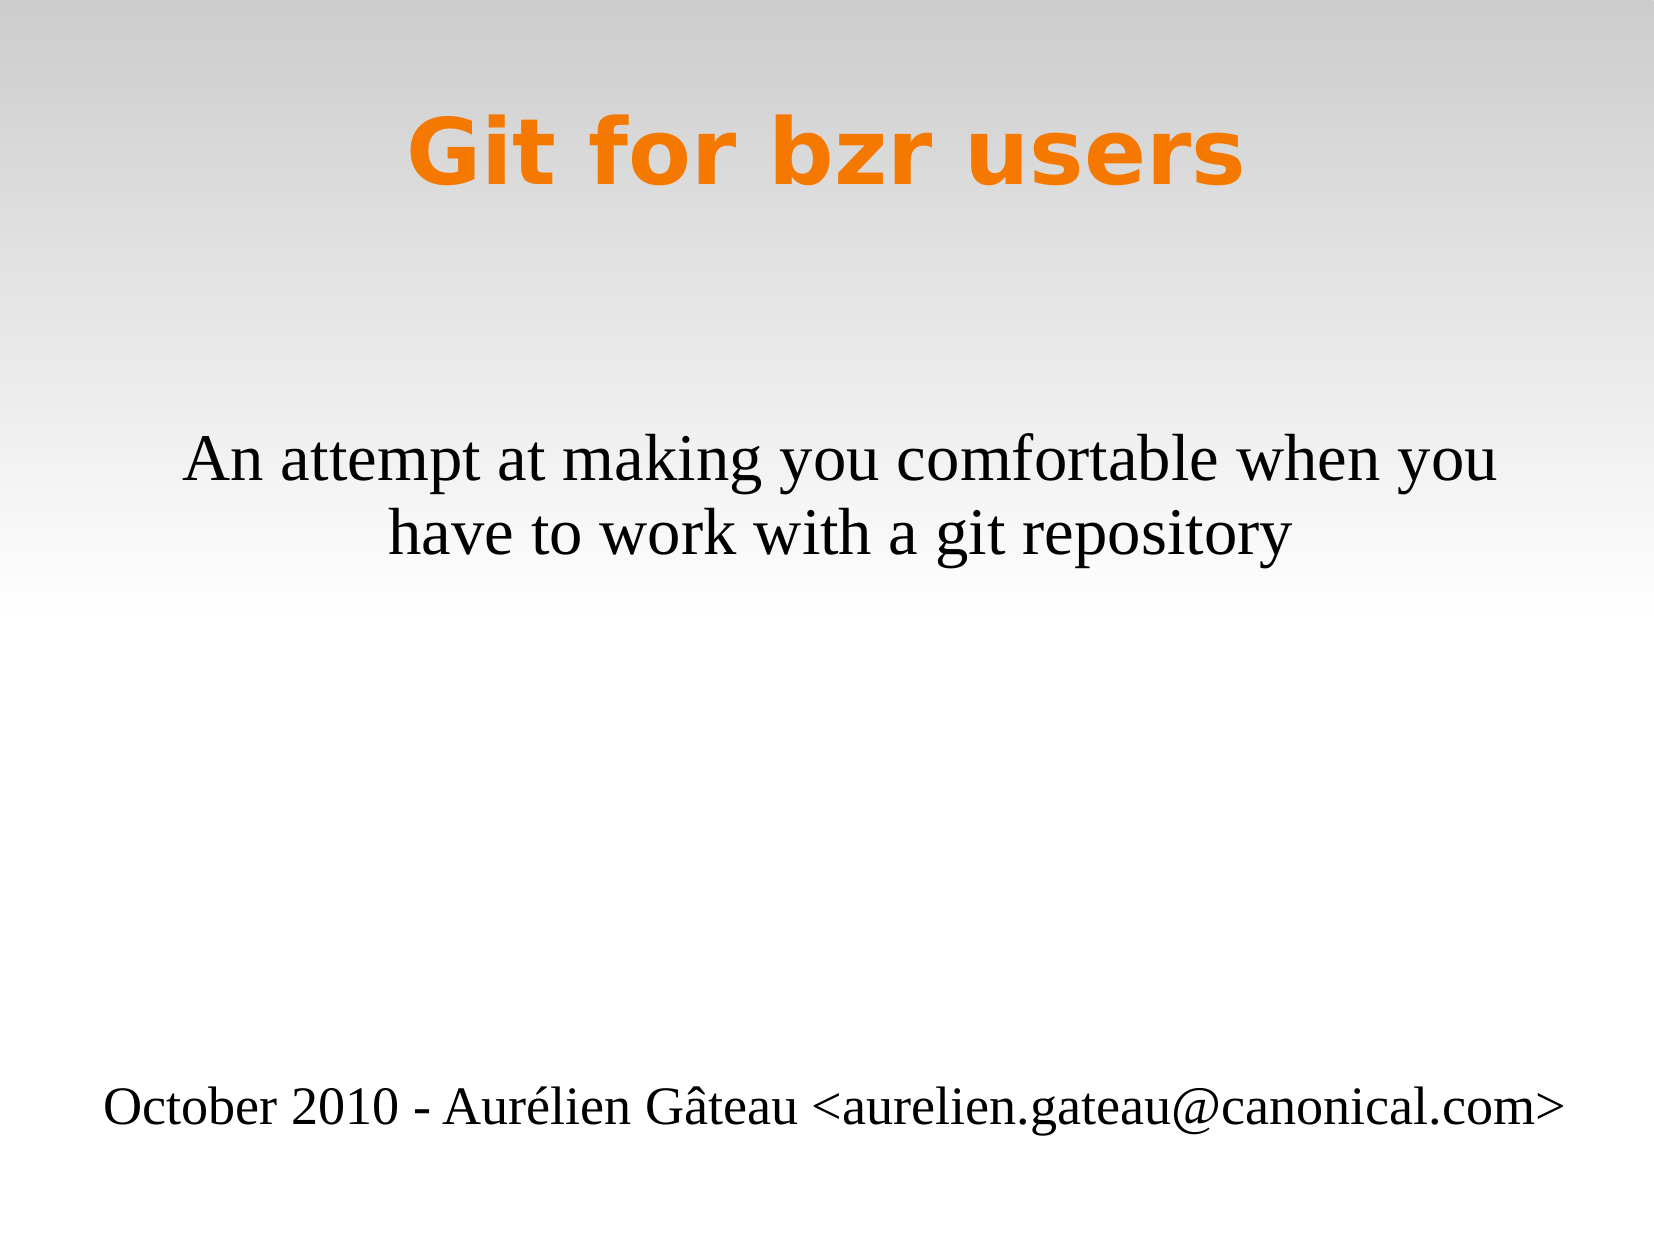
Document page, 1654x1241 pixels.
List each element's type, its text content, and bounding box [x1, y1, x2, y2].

text_box An attempt at making you comfortable when you have to work with a git repository [118, 413, 1565, 590]
text_box October 2010 - Aurélien Gâteau <aurelien.gateau@canonical.com> [88, 1068, 1595, 1152]
title Git for bzr users [82, 56, 1571, 250]
